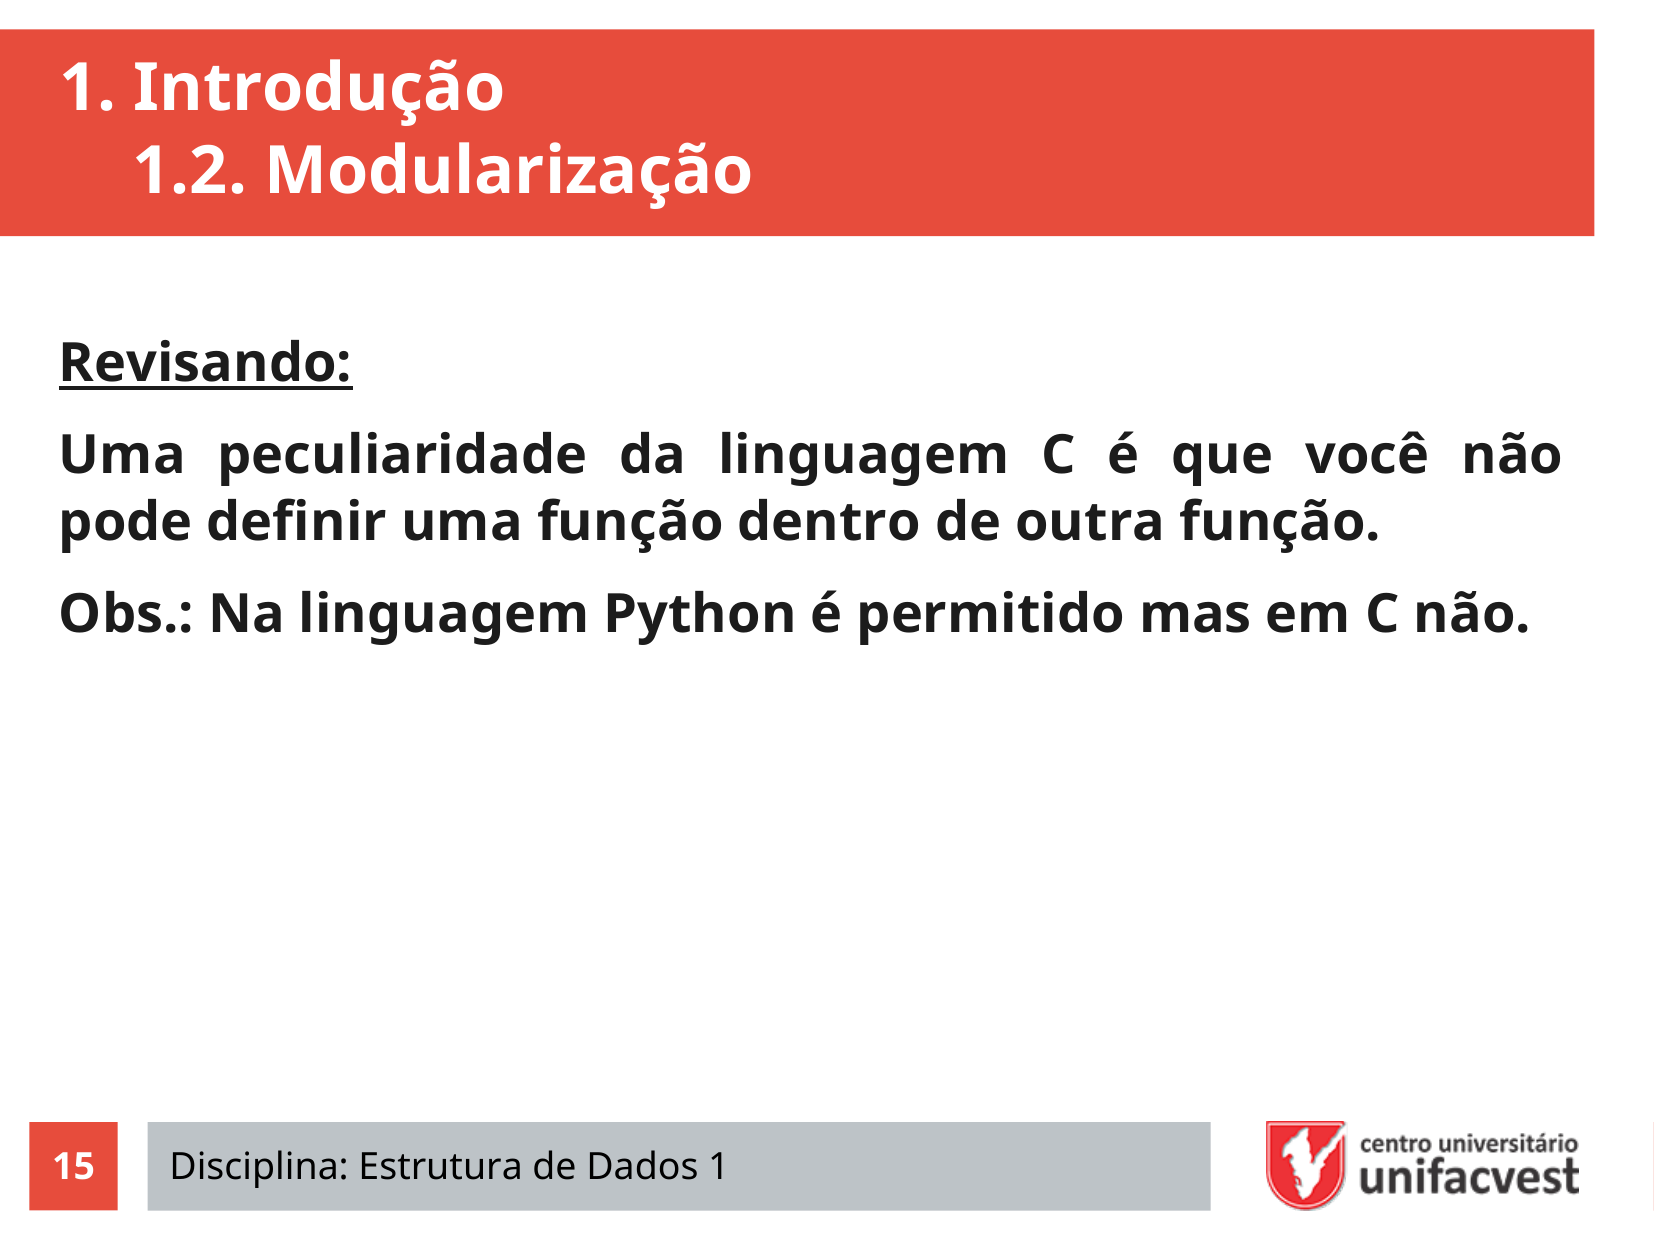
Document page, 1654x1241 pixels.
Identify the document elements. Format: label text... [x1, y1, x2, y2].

title 1. Introdução 1.2. Modularização [59, 59, 1595, 207]
text_box [1238, 1120, 1654, 1212]
text_box Disciplina: Estrutura de Dados 1 [154, 1132, 1205, 1196]
list Revisando: Uma peculiaridade da linguagem C é que você não pode definir uma função dentro de outra função. Obs.: Na linguagem Python é permitido mas em C não. [59, 324, 1566, 1093]
picture [1266, 1121, 1579, 1211]
